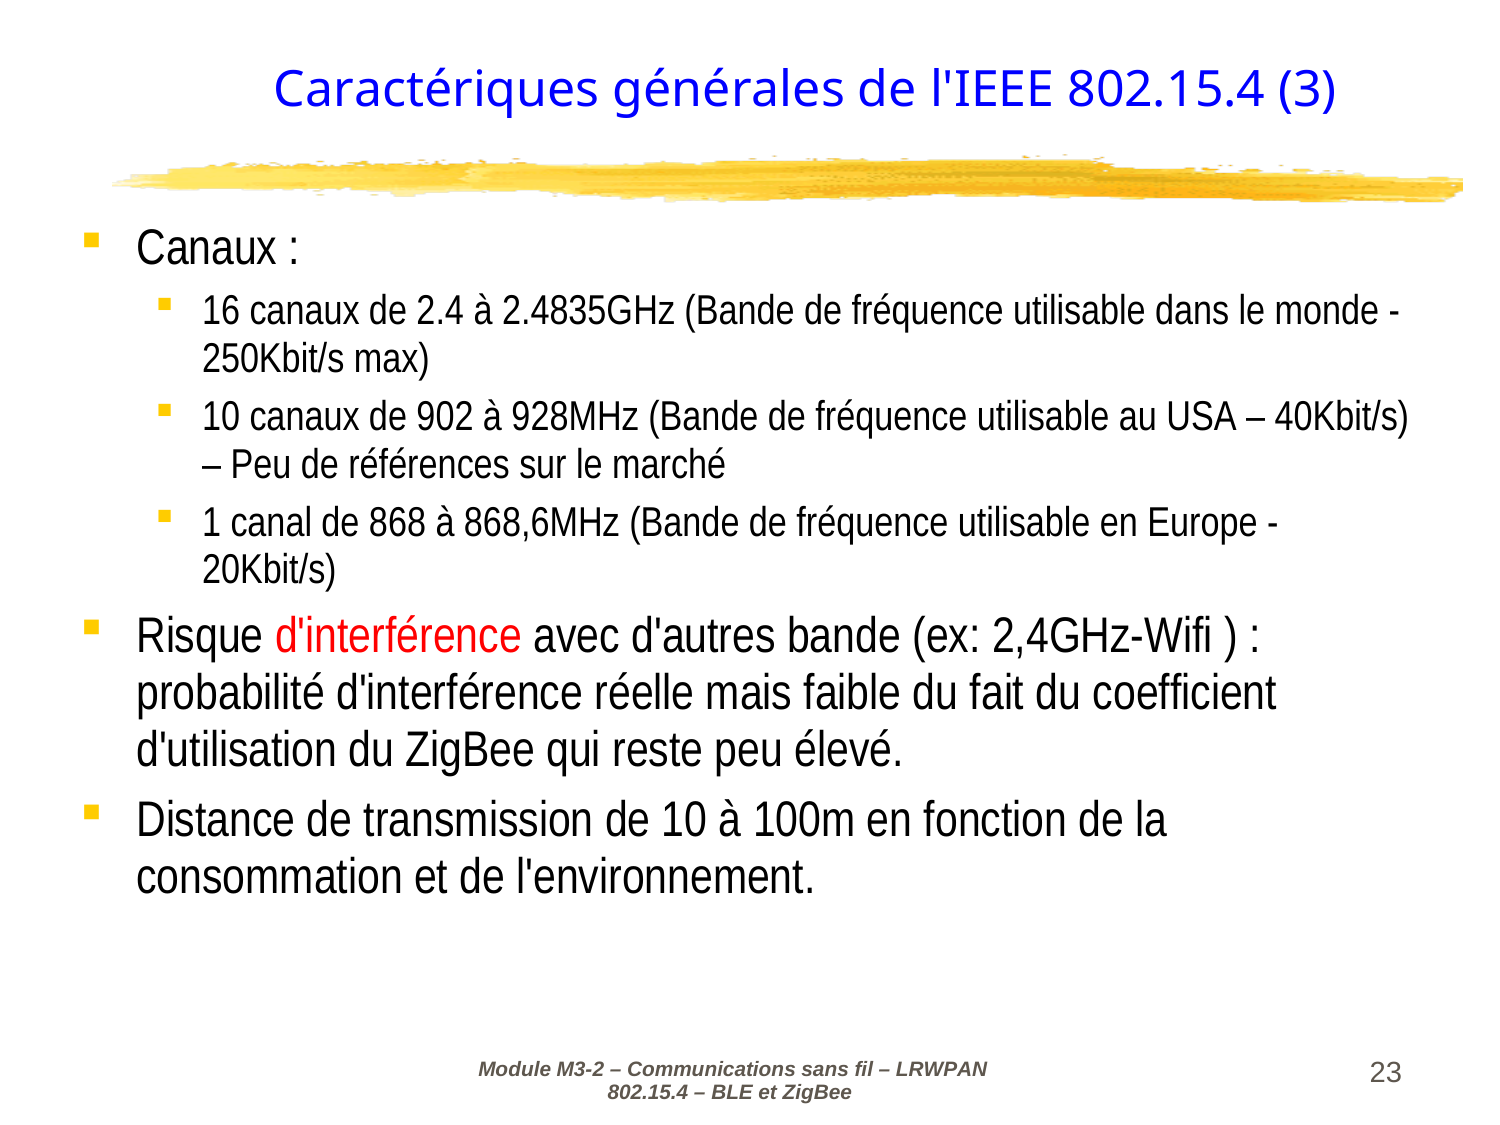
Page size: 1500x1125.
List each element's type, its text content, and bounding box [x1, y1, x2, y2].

title Caractériques générales de l'IEEE 802.15.4 (3) [62, 37, 1338, 138]
picture [112, 149, 1463, 213]
list Canaux : 16 canaux de 2.4 à 2.4835GHz (Bande de fréquence utilisable dans le monde - 250Kbit/s max) 10 canaux de 902 à 928MHz (Bande de fréquence utilisable au USA – 40Kbit/s) – Peu de références sur le marché 1 canal de 868 à 868,6MHz (Bande de fréquence utilisable en Europe - 20Kbit/s) Risque d'interférence avec d'autres bande (ex: 2,4GHz-Wifi ) : probabilité d'interférence réelle mais faible du fait du coefficient d'utilisation du ZigBee qui reste peu élevé. Distance de transmission de 10 à 100m en fonction de la consommation et de l'environnement. [80, 217, 1422, 910]
